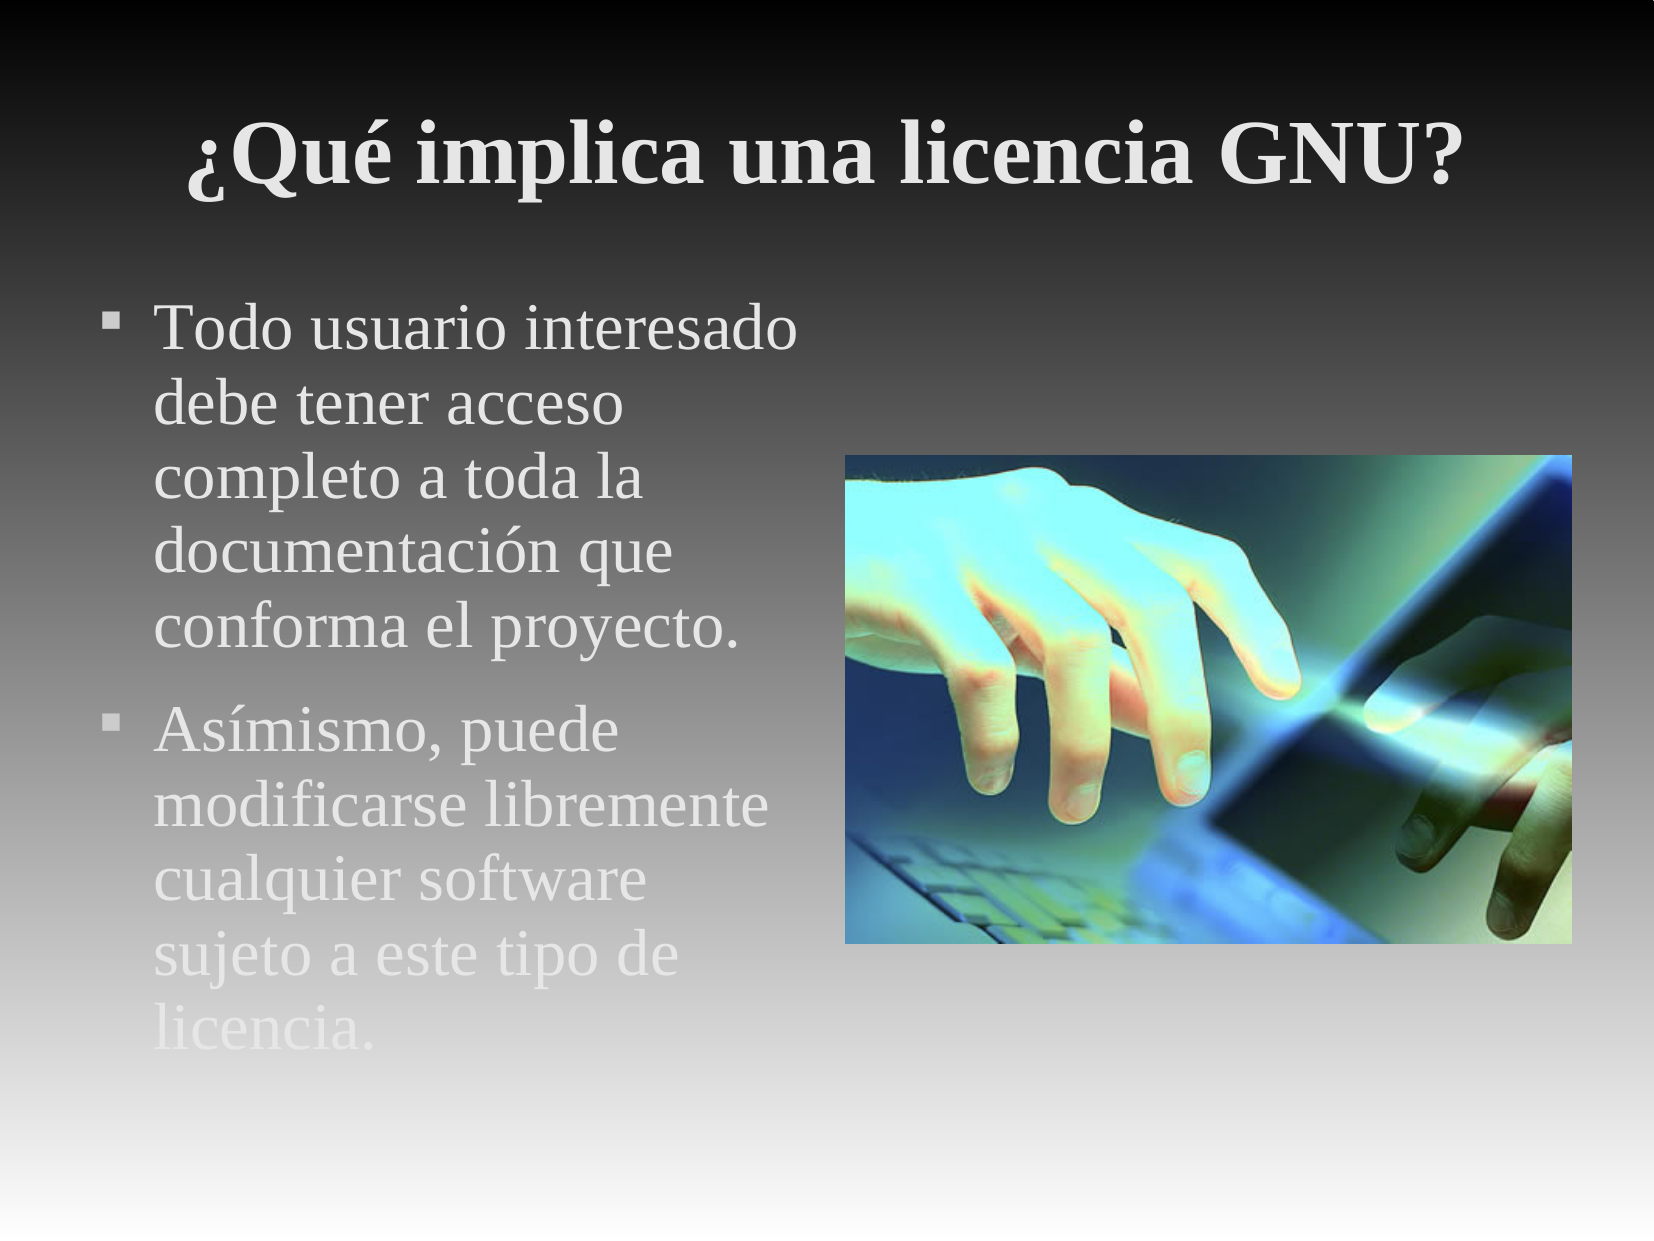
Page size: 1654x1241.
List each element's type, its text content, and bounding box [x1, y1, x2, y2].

title ¿Qué implica una licencia GNU? [82, 49, 1571, 257]
list Todo usuario interesado debe tener acceso completo a toda la documentación que conforma el proyecto. Asímismo, puede modificarse libremente cualquier software sujeto a este tipo de licencia. [82, 290, 809, 1128]
picture [845, 455, 1572, 944]
